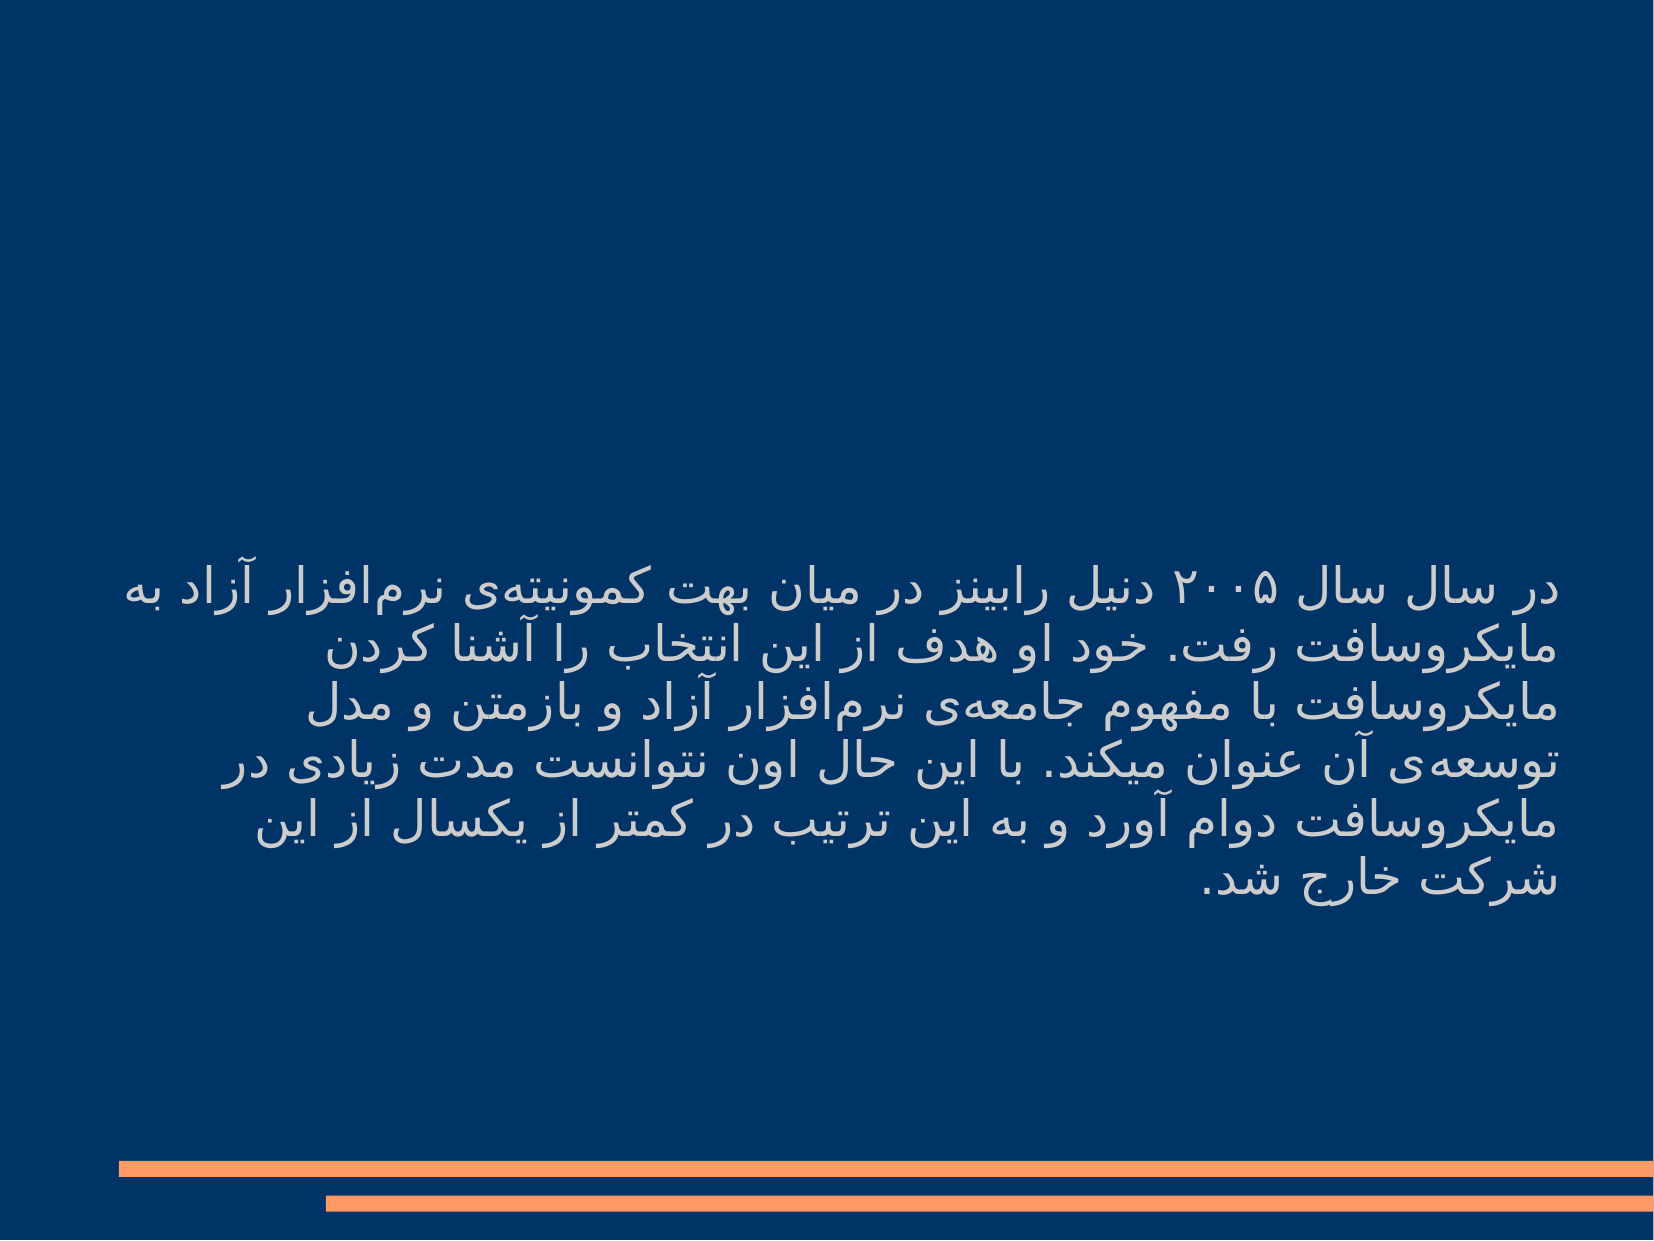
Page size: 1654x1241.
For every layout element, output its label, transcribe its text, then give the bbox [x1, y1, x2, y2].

subtitle در سال سال ۲۰۰۵ دنیل رابینز در میان بهت کمونیته‌ی نرم‌افزار آزاد به مایکروسافت رفت. خود او هدف از این انتخاب را آشنا کردن مایکروسافت با مفهوم جامعه‌ی نرم‌افزار آزاد و بازمتن و مدل توسعه‌ی آن عنوان میکند. با این حال اون نتوانست مدت زیادی در مایکروسافت دوام آورد و به این ترتیب در کمتر از یکسال از این شرکت خارج شد. [121, 322, 1561, 1141]
